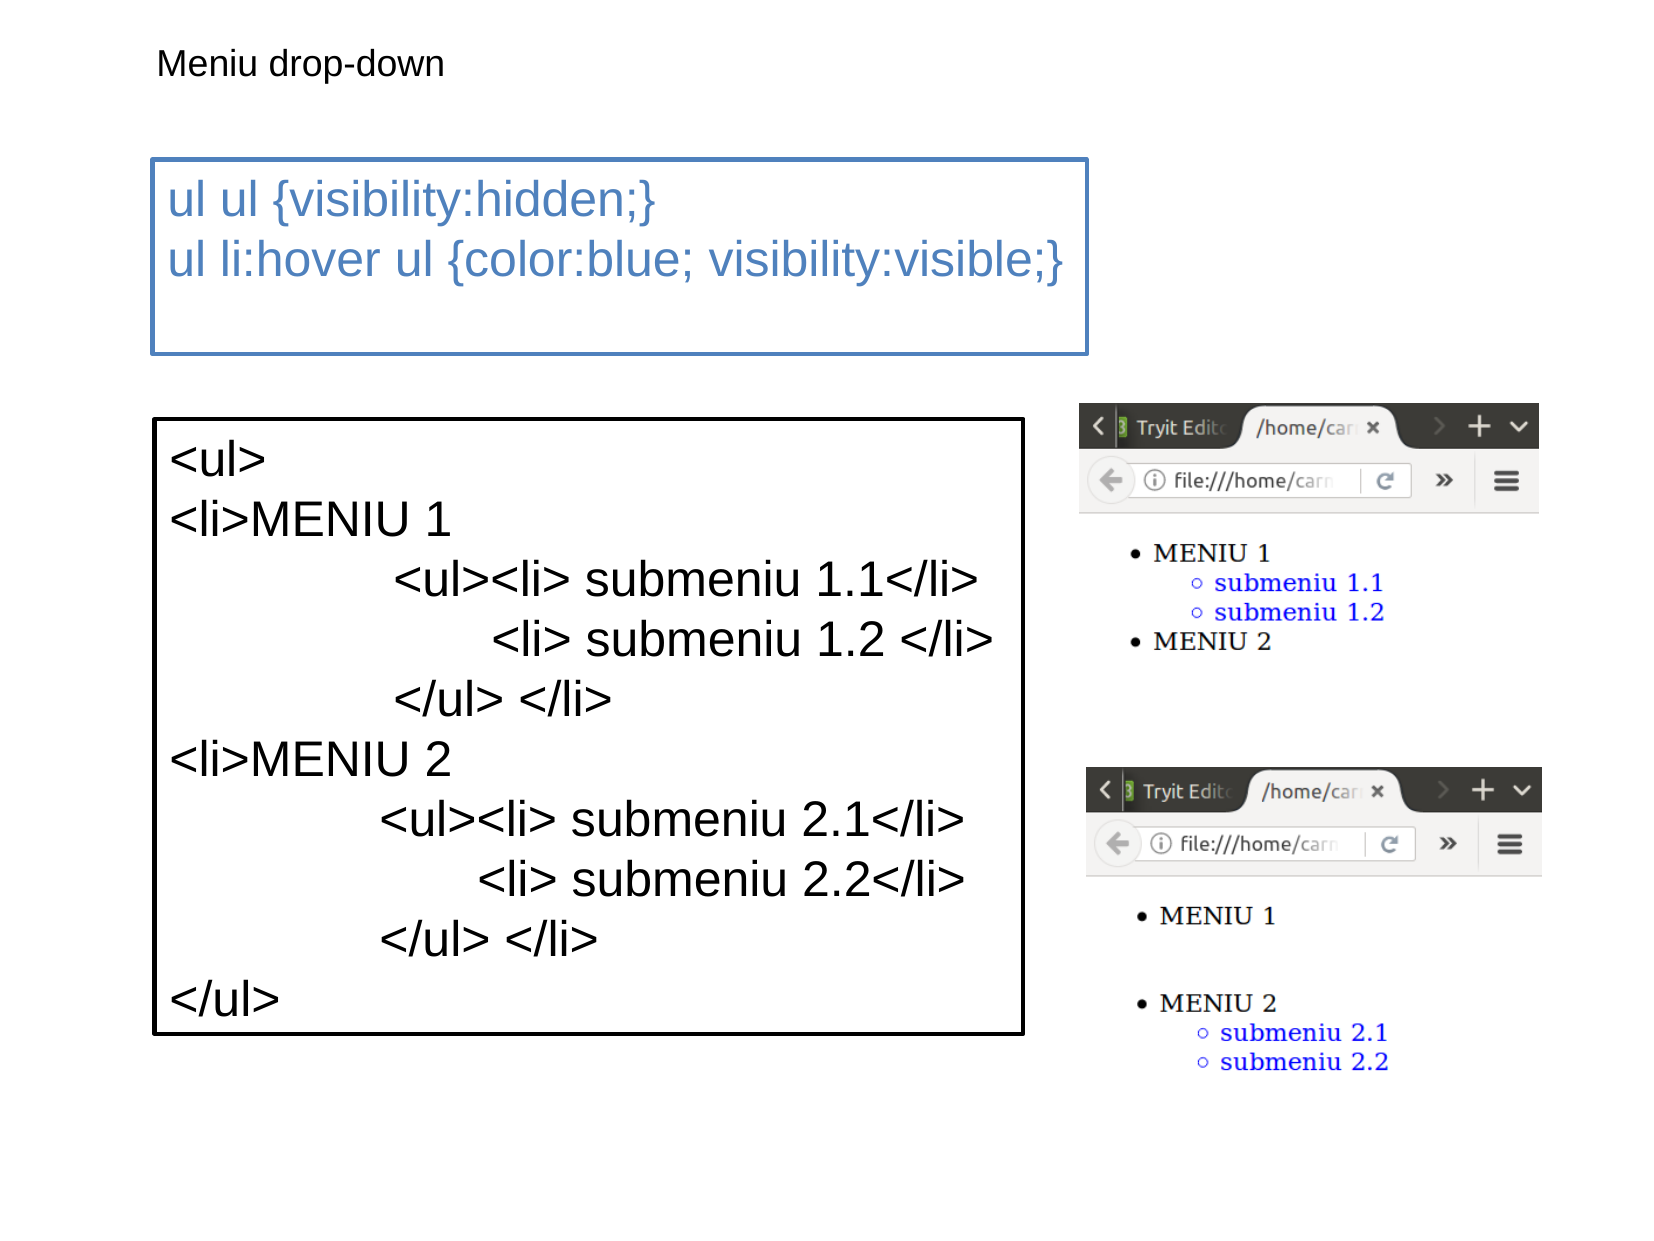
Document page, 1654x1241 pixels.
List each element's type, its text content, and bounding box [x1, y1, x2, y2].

text_box Meniu drop-down [141, 35, 461, 135]
text_box ul ul {visibility:hidden;} ul li:hover ul {color:blue; visibility:visible;} [152, 159, 1087, 355]
text_box <ul> <li>MENIU 1 <ul><li> submeniu 1.1</li> <li> submeniu 1.2 </li> </ul> </li> <li>MENIU 2 <ul><li> submeniu 2.1</li> <li> submeniu 2.2</li> </ul> </li> </ul> [154, 419, 1024, 1034]
picture [1079, 403, 1539, 751]
picture [1086, 767, 1542, 1111]
